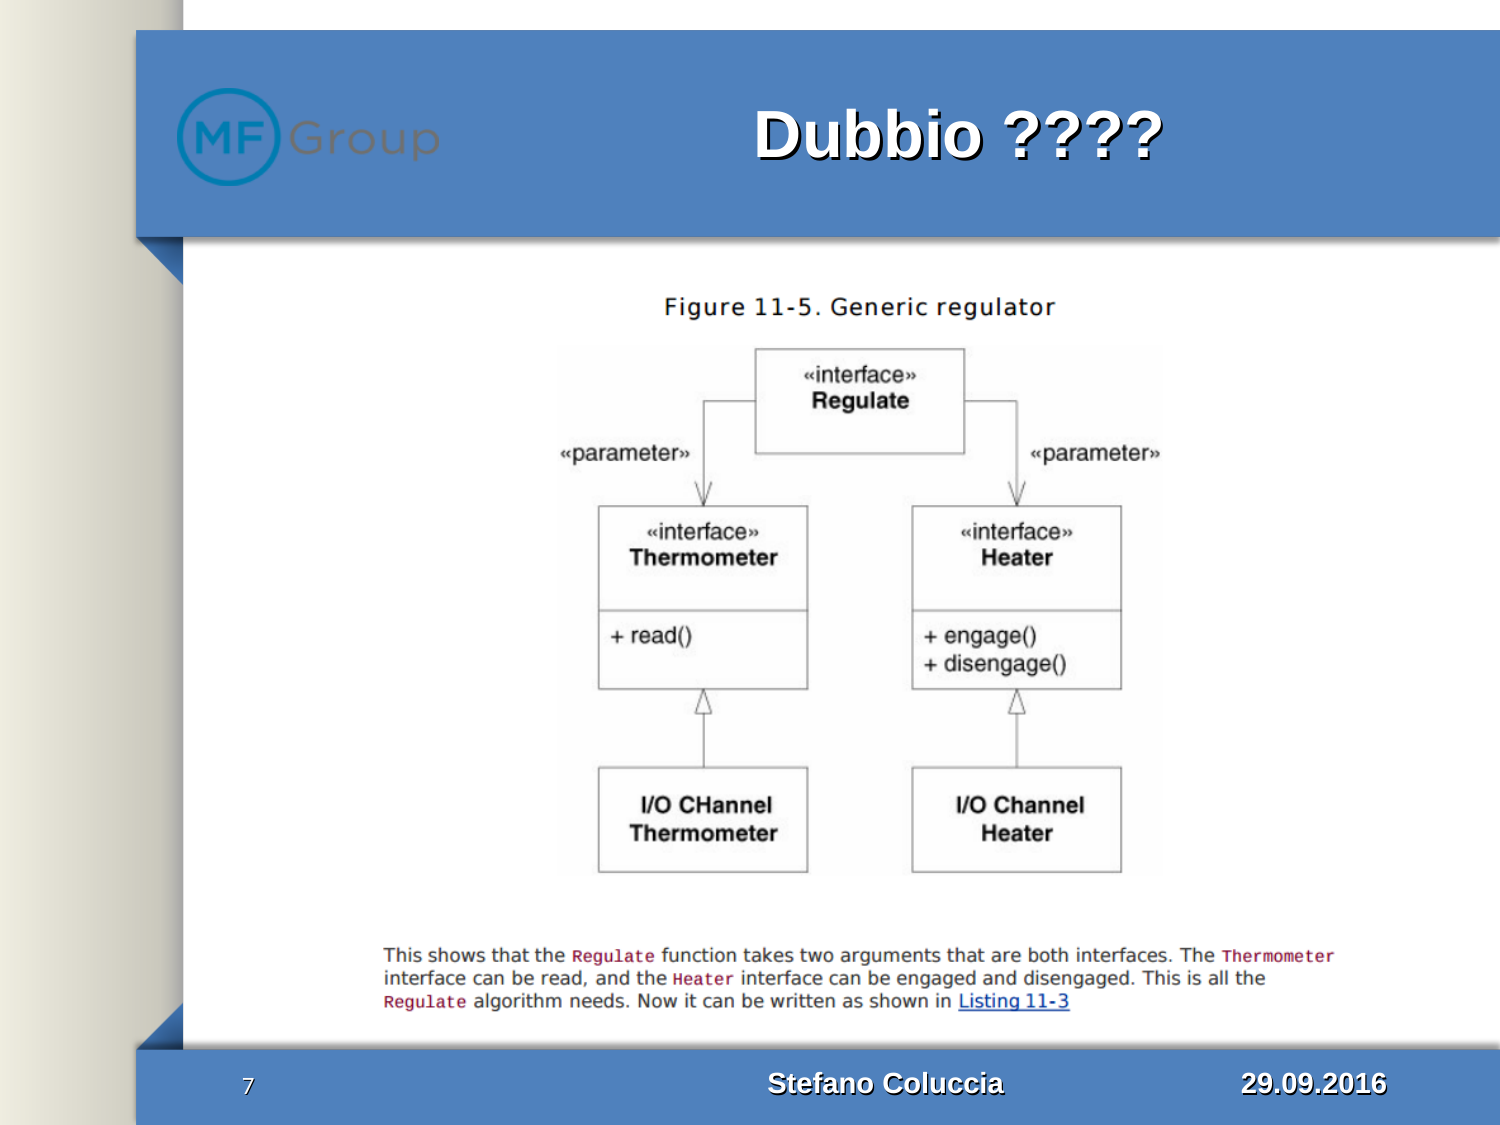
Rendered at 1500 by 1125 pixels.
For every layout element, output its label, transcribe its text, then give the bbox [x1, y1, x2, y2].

title Stefano Coluccia [738, 1062, 1034, 1105]
title Dubbio ???? [472, 57, 1447, 211]
title 29.09.2016 [1151, 1062, 1477, 1105]
picture [0, 0, 1500, 1125]
